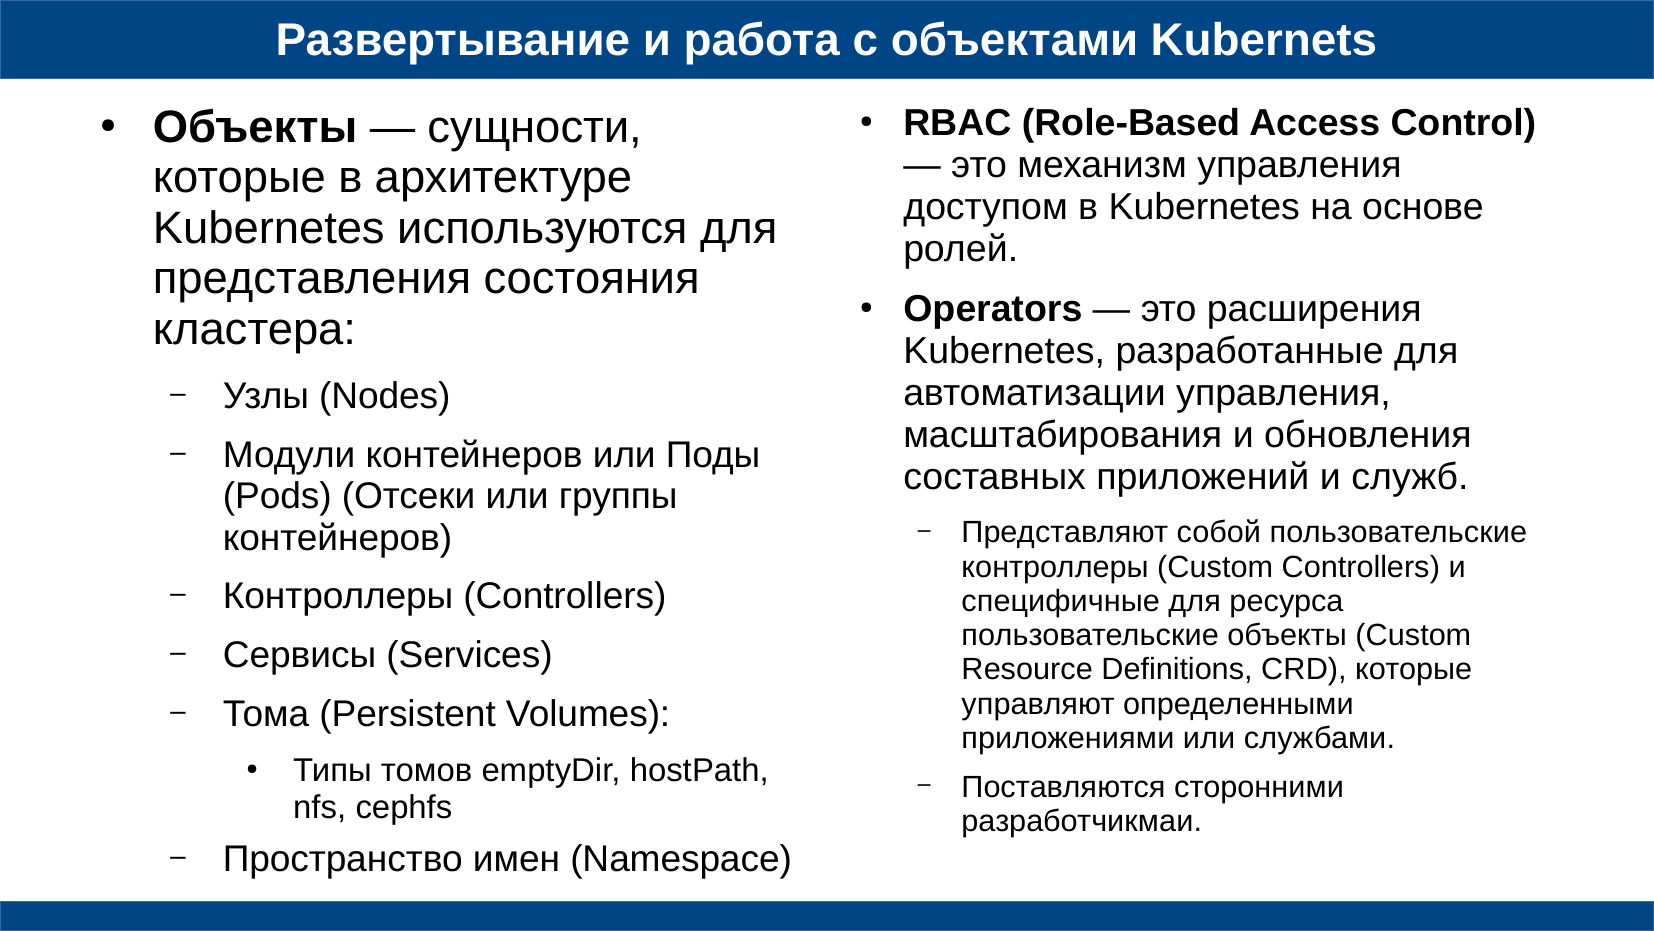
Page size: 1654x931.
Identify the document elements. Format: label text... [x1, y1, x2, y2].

list RBAC (Role-Based Access Control) — это механизм управления доступом в Kubernetes на основе ролей. Operators — это расширения Kubernetes, разработанные для автоматизации управления, масштабирования и обновления составных приложений и служб. Представляют собой пользовательские контроллеры (Custom Controllers) и специфичные для ресурса пользовательские объекты (Custom Resource Definitions, CRD), которые управляют определенными приложениями или службами. Поставляются сторонними разработчикмаи. [845, 101, 1572, 841]
title Развертывание и работа с объектами Kubernets [0, 0, 1654, 79]
list Объекты — сущности, которые в архитектуре Kubernetes используются для представления состояния кластера: Узлы (Nodes) Модули контейнеров или Поды (Pods) (Отсеки или группы контейнеров) Контроллеры (Controllers) Сервисы (Services) Тома (Persistent Volumes): Типы томов emptyDir, hostPath, nfs, cephfs Пространство имен (Namespace) [82, 101, 809, 886]
